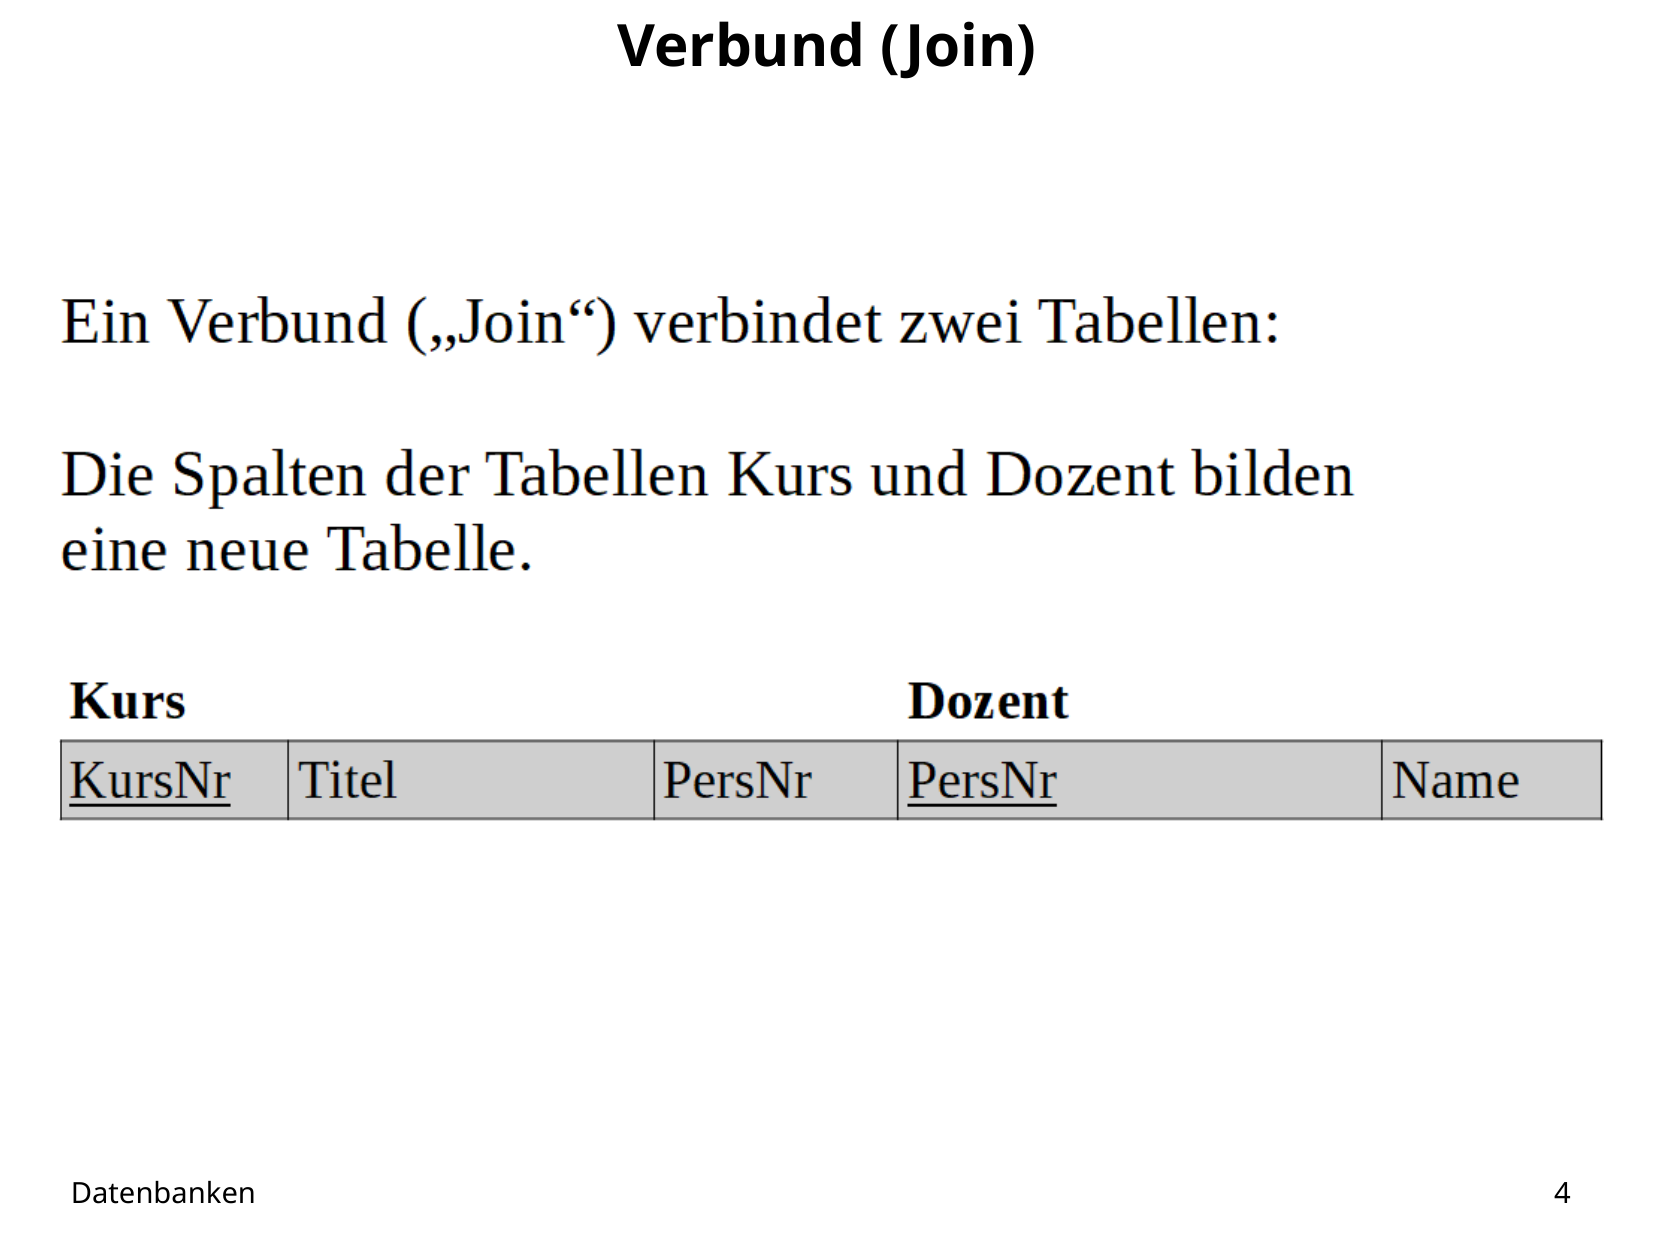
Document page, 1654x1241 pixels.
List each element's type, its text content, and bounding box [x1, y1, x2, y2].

picture [59, 295, 1604, 822]
title Verbund (Join) [0, 5, 1654, 83]
